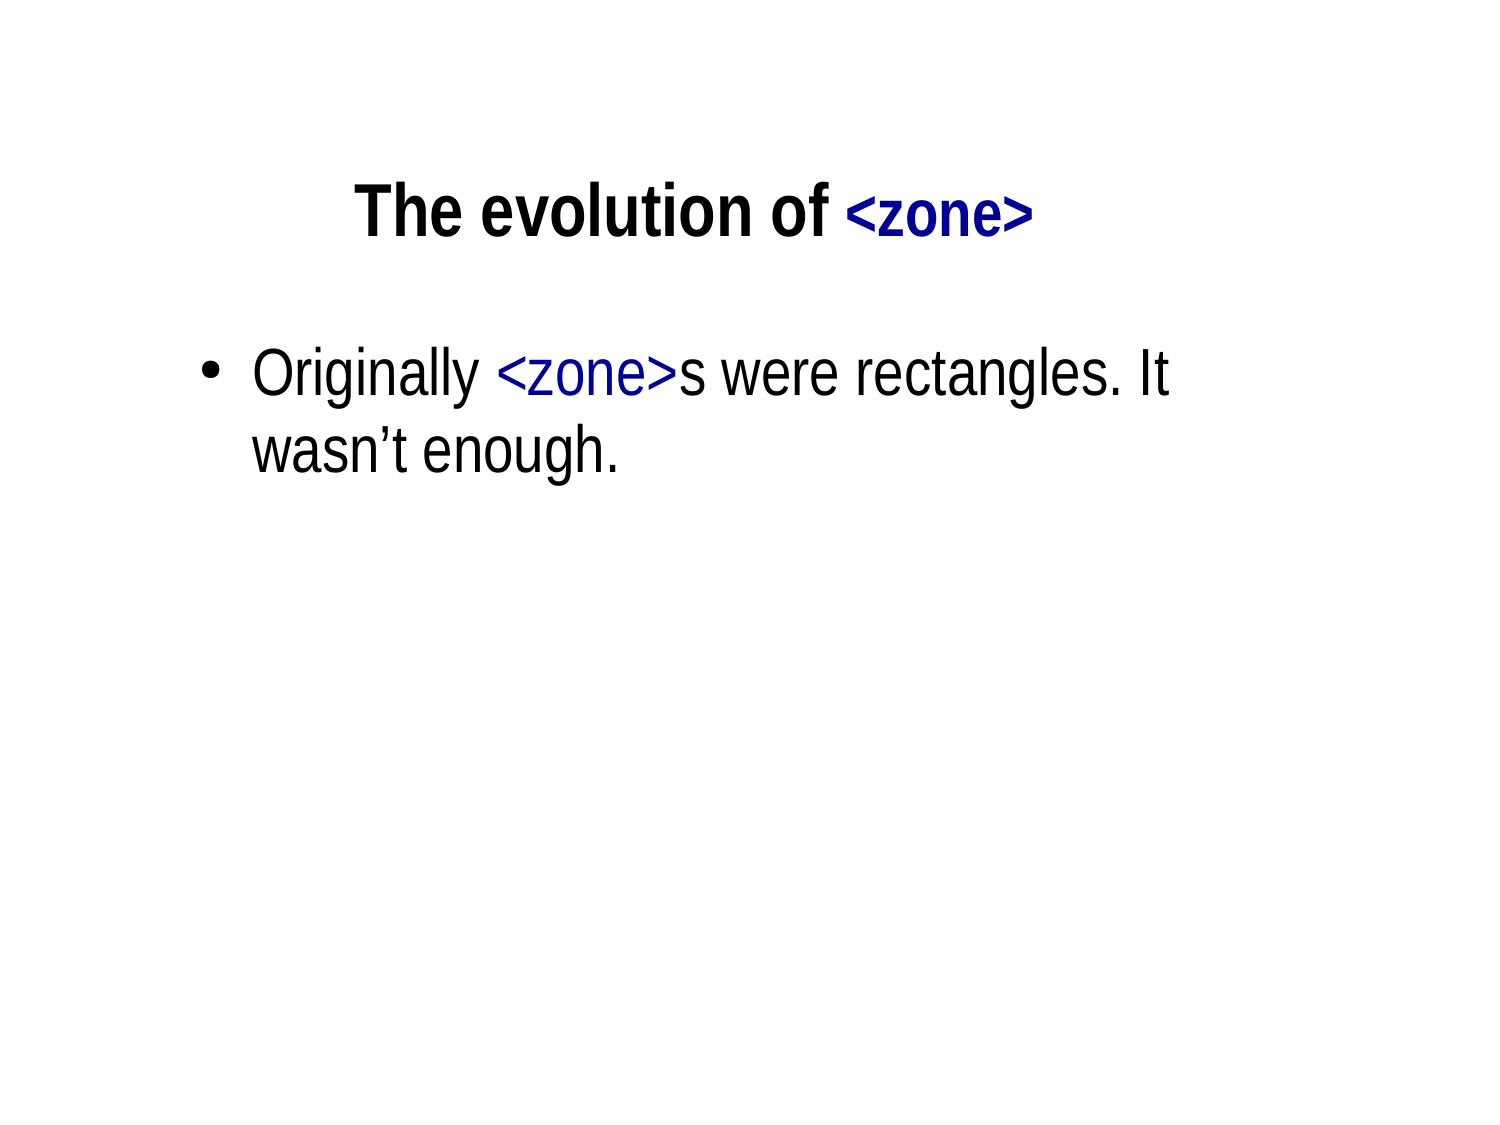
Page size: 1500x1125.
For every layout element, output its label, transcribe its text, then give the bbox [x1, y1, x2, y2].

list Originally <zone>s were rectangles. It wasn’t enough. [181, 333, 1209, 1015]
title The evolution of <zone> [181, 115, 1209, 304]
